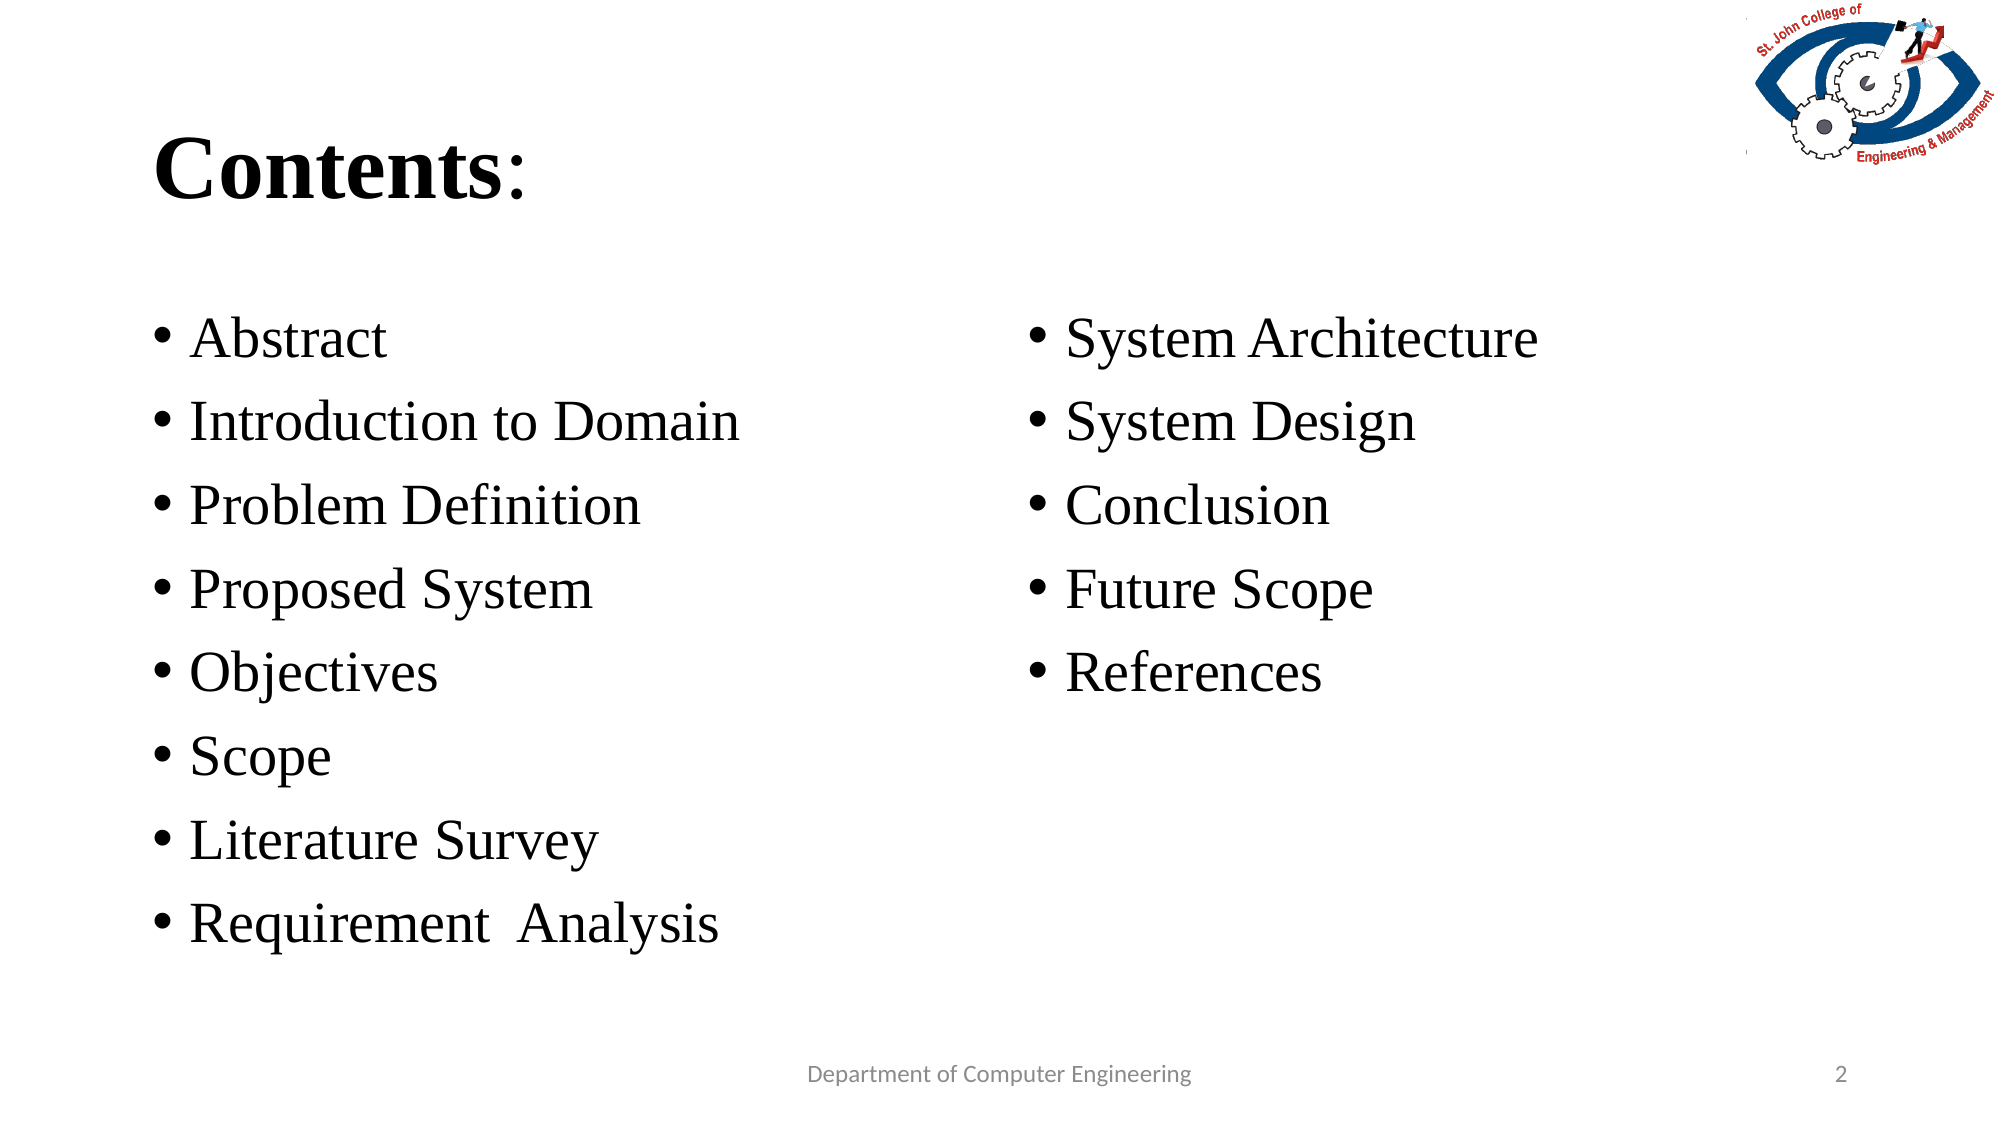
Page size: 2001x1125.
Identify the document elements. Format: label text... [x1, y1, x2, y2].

slide_number <number> [1412, 1042, 1863, 1103]
list Abstract Introduction to Domain Problem Definition Proposed System Objectives Scope Literature Survey Requirement Analysis [137, 299, 988, 1014]
title Contents: [137, 59, 1863, 278]
footer Department of Computer Engineering [662, 1042, 1338, 1103]
list System Architecture System Design Conclusion Future Scope References [1012, 299, 1863, 1014]
picture [1746, 0, 2000, 168]
